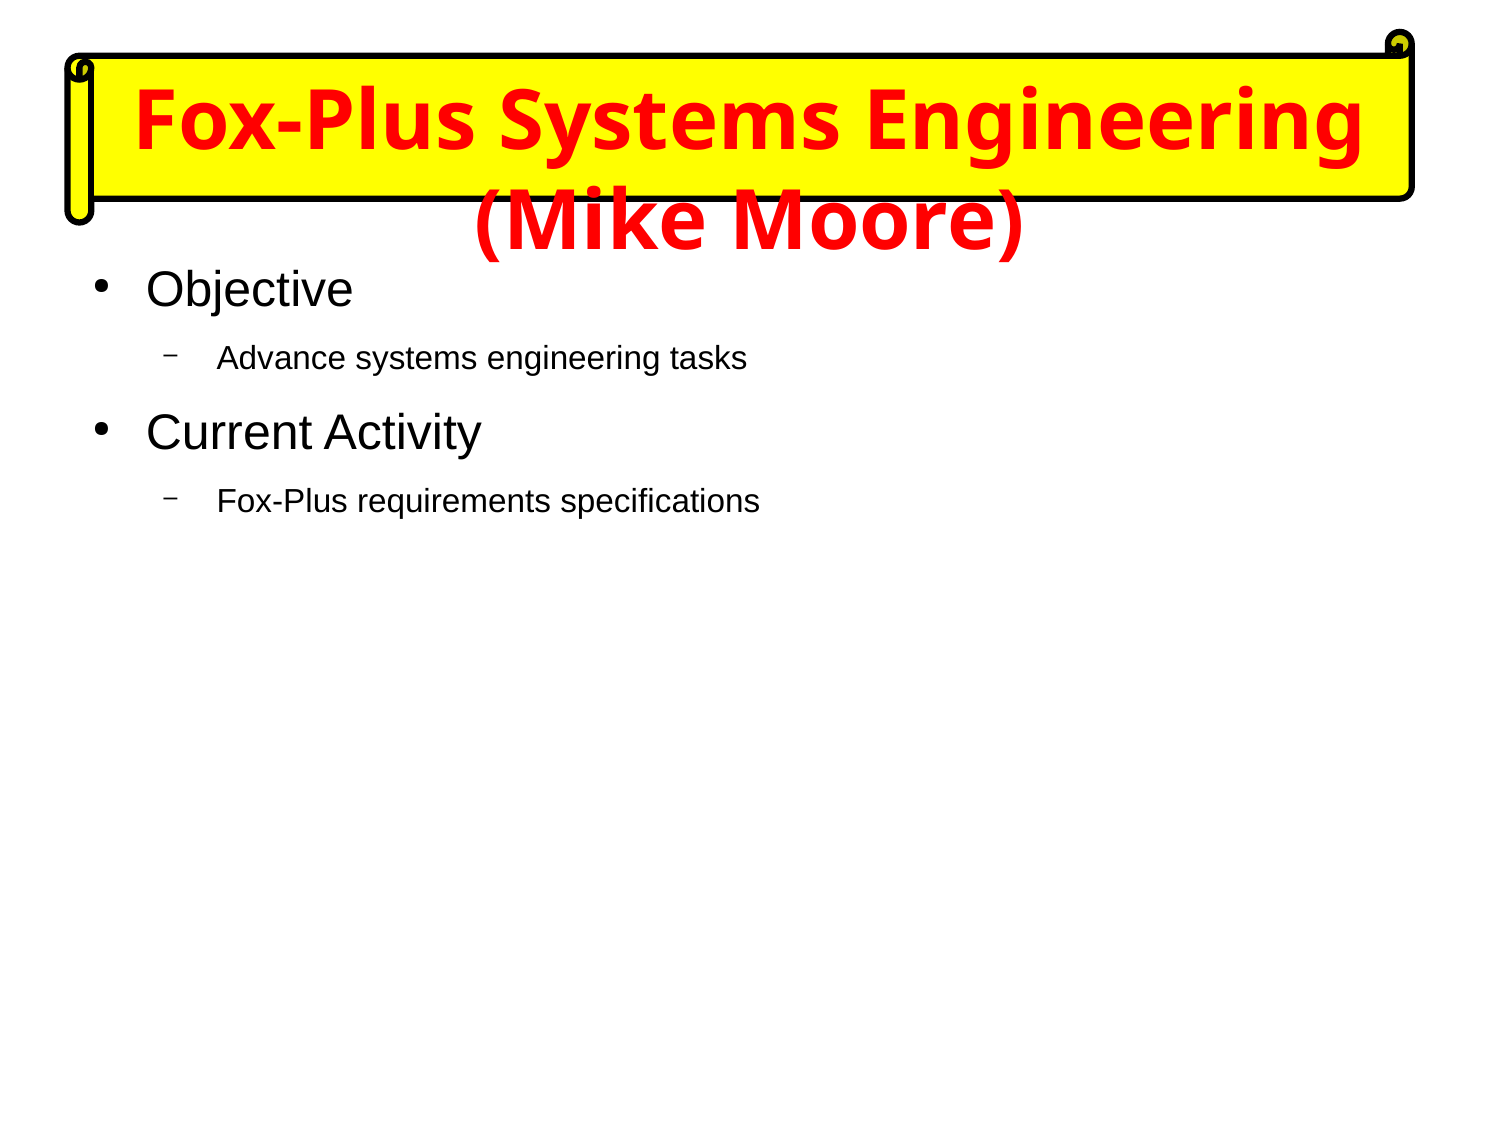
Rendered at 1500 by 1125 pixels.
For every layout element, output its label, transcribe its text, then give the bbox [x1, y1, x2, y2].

text_box [72, 31, 1412, 58]
text_box Fox-Plus Systems Engineering (Mike Moore) [0, 58, 1500, 274]
list Objective Advance systems engineering tasks Current Activity Fox-Plus requirements specifications [75, 274, 1425, 916]
